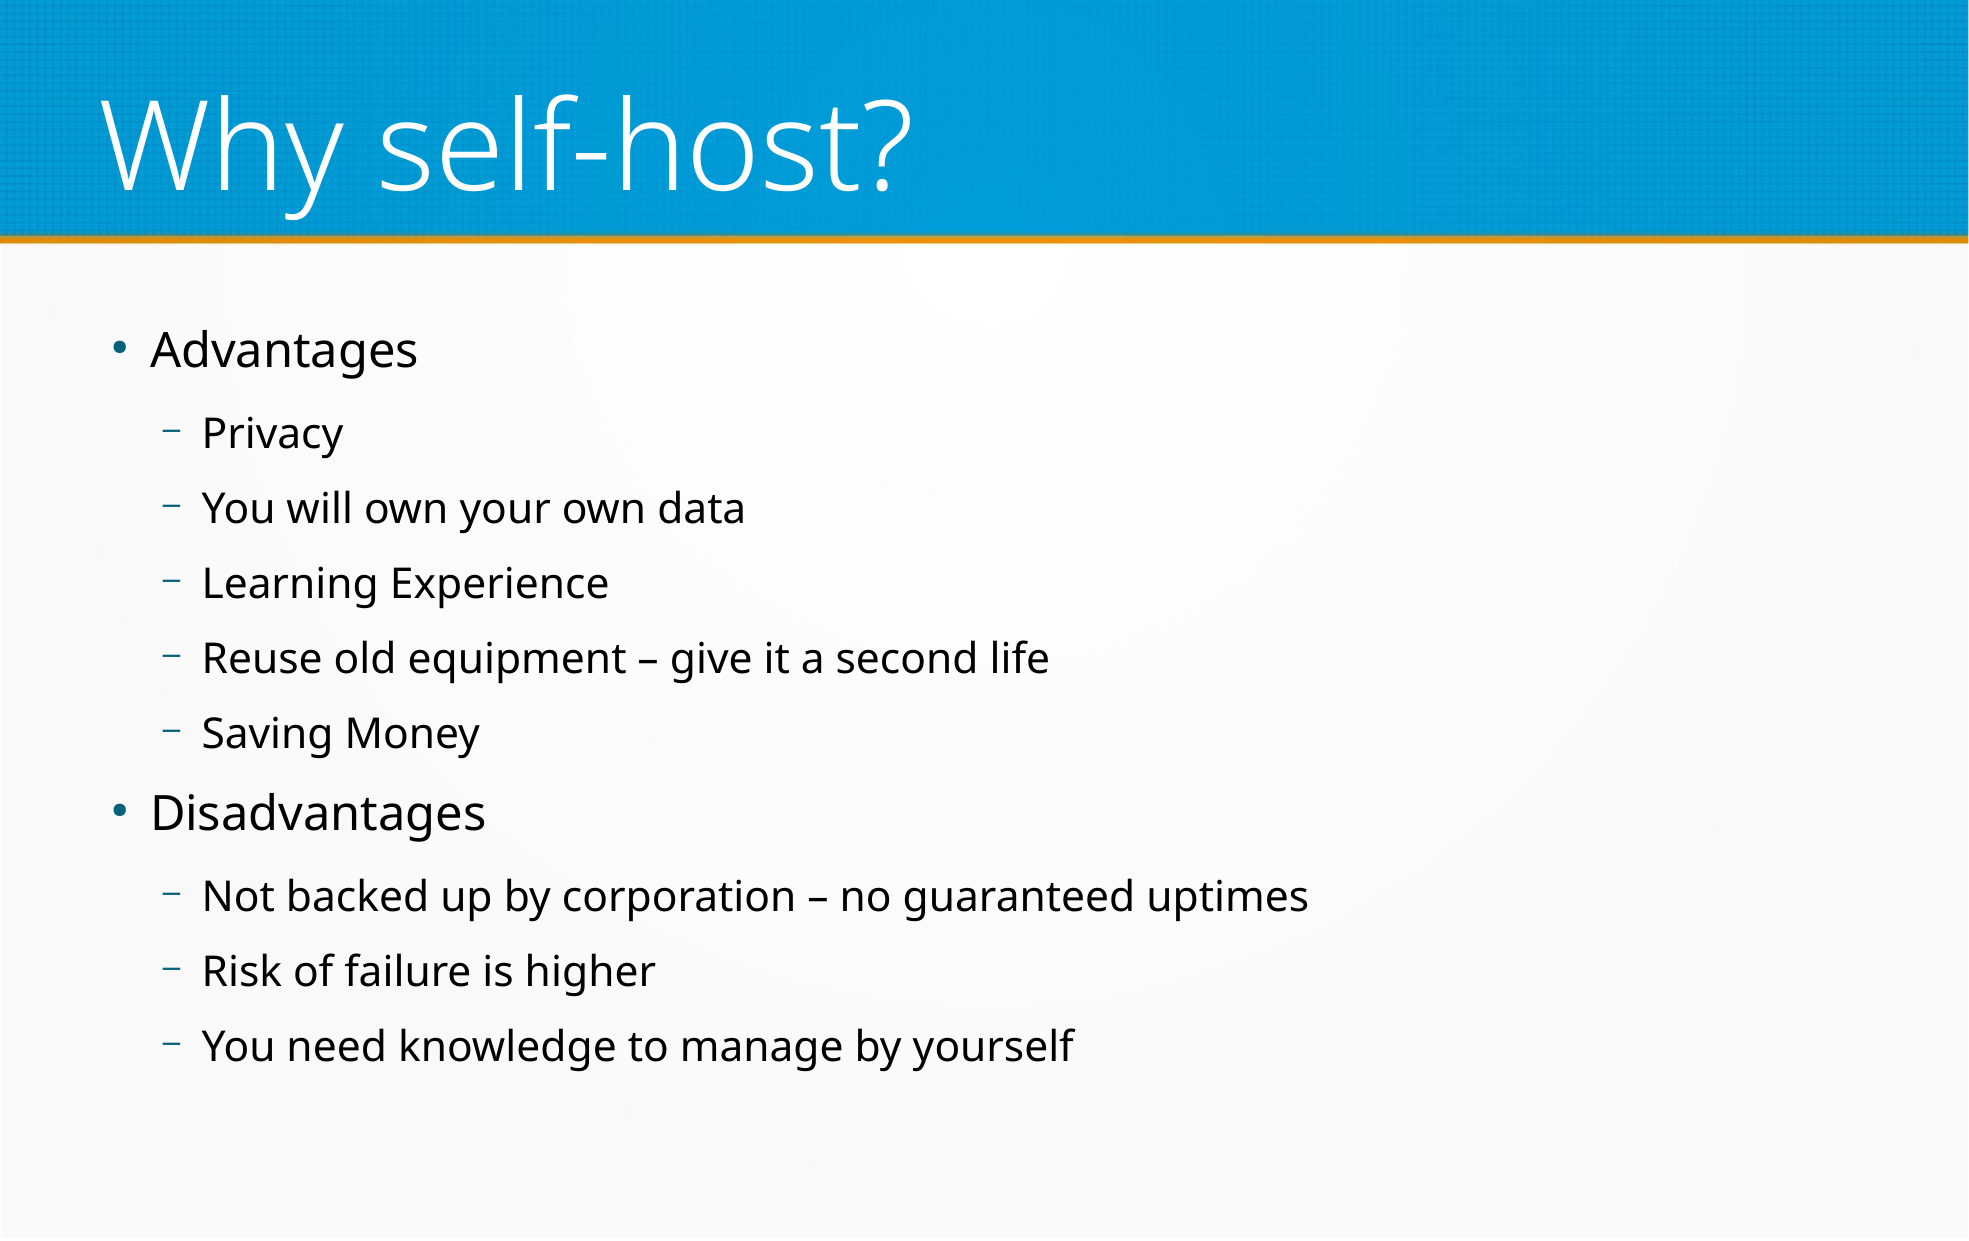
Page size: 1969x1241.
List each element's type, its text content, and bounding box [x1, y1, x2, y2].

picture [0, 233, 1969, 1241]
list Advantages Privacy You will own your own data Learning Experience Reuse old equipment – give it a second life Saving Money Disadvantages Not backed up by corporation – no guaranteed uptimes Risk of failure is higher You need knowledge to manage by yourself [98, 315, 1861, 1081]
title Why self-host? [98, 19, 1870, 227]
